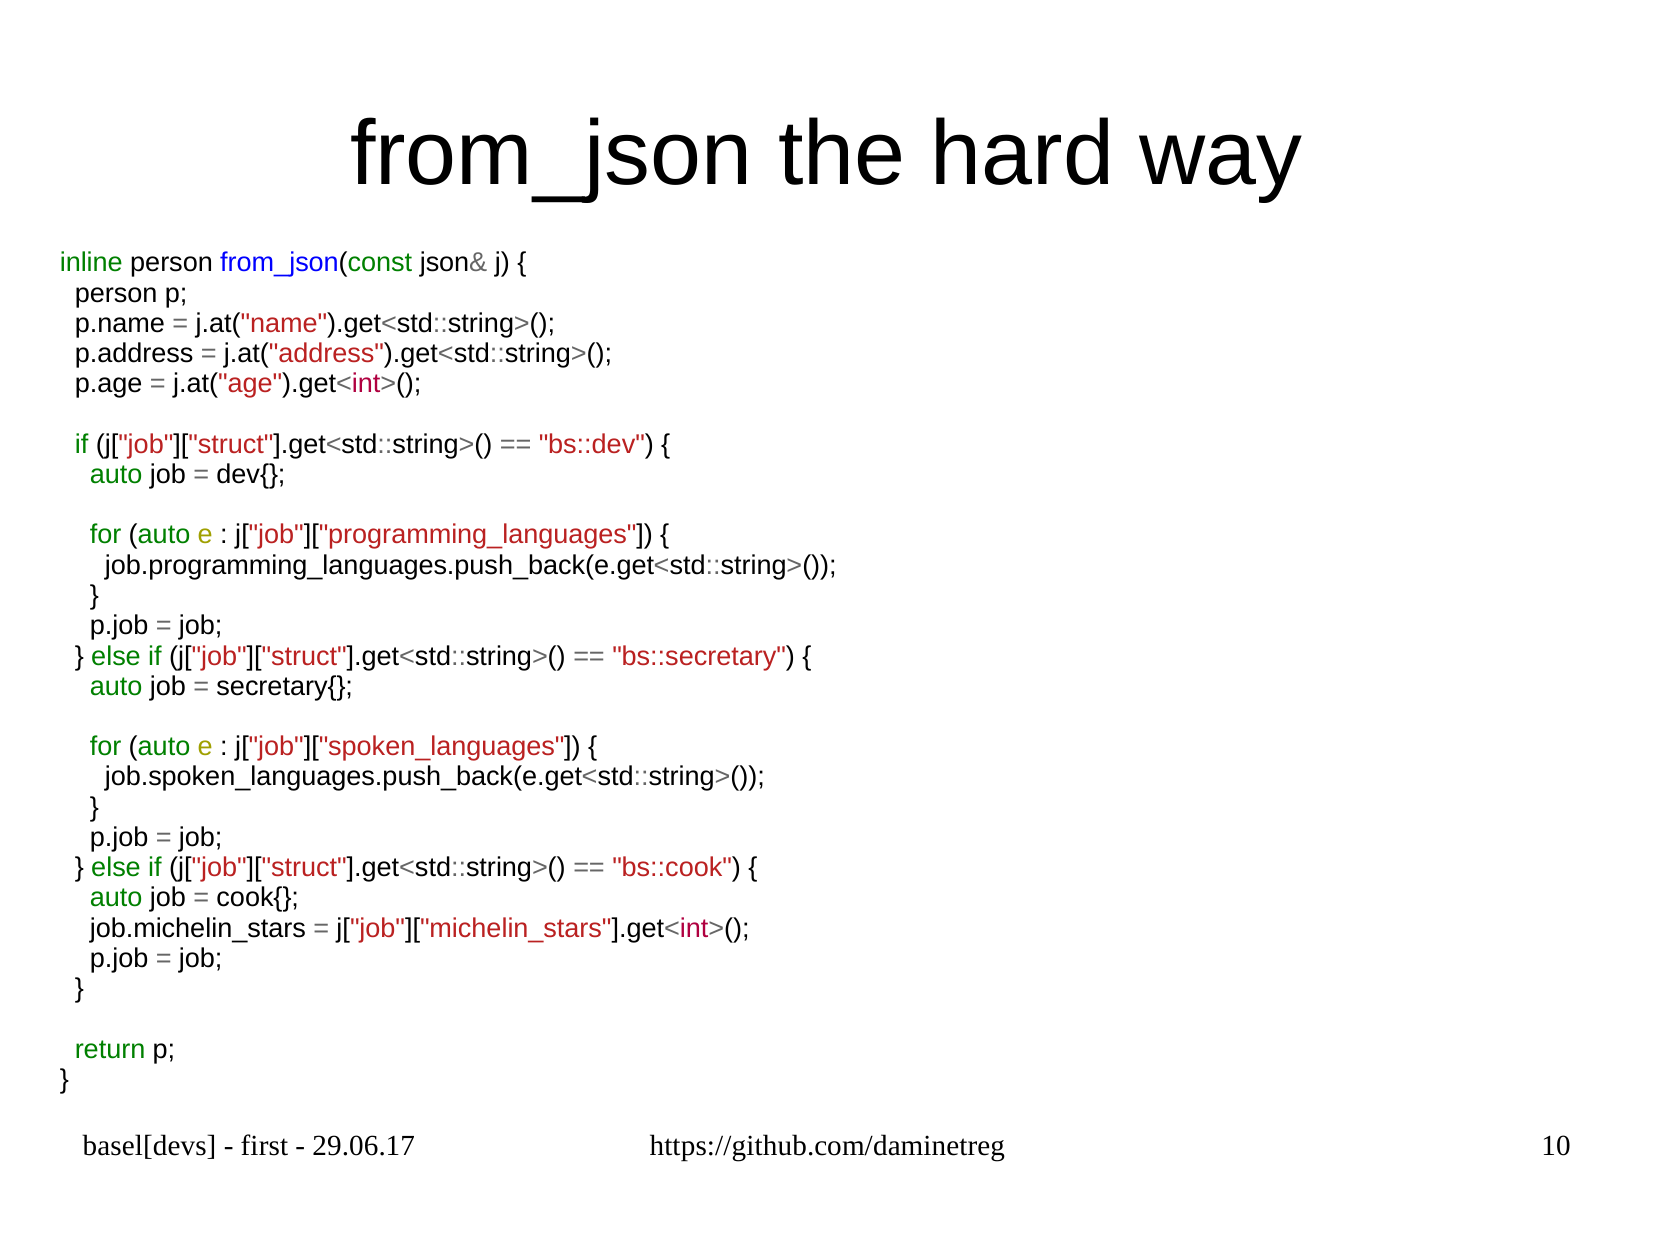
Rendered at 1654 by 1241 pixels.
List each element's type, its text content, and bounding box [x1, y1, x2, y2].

title from_json the hard way [82, 49, 1571, 240]
text_box inline person from_json(const json& j) { person p; p.name = j.at("name").get<std::string>(); p.address = j.at("address").get<std::string>(); p.age = j.at("age").get<int>(); if (j["job"]["struct"].get<std::string>() == "bs::dev") { auto job = dev{}; for (auto e : j["job"]["programming_languages"]) { job.programming_languages.push_back(e.get<std::string>()); } p.job = job; } else if (j["job"]["struct"].get<std::string>() == "bs::secretary") { auto job = secretary{}; for (auto e : j["job"]["spoken_languages"]) { job.spoken_languages.push_back(e.get<std::string>()); } p.job = job; } else if (j["job"]["struct"].get<std::string>() == "bs::cook") { auto job = cook{}; job.michelin_stars = j["job"]["michelin_stars"].get<int>(); p.job = job; } return p; } [30, 240, 1591, 1241]
